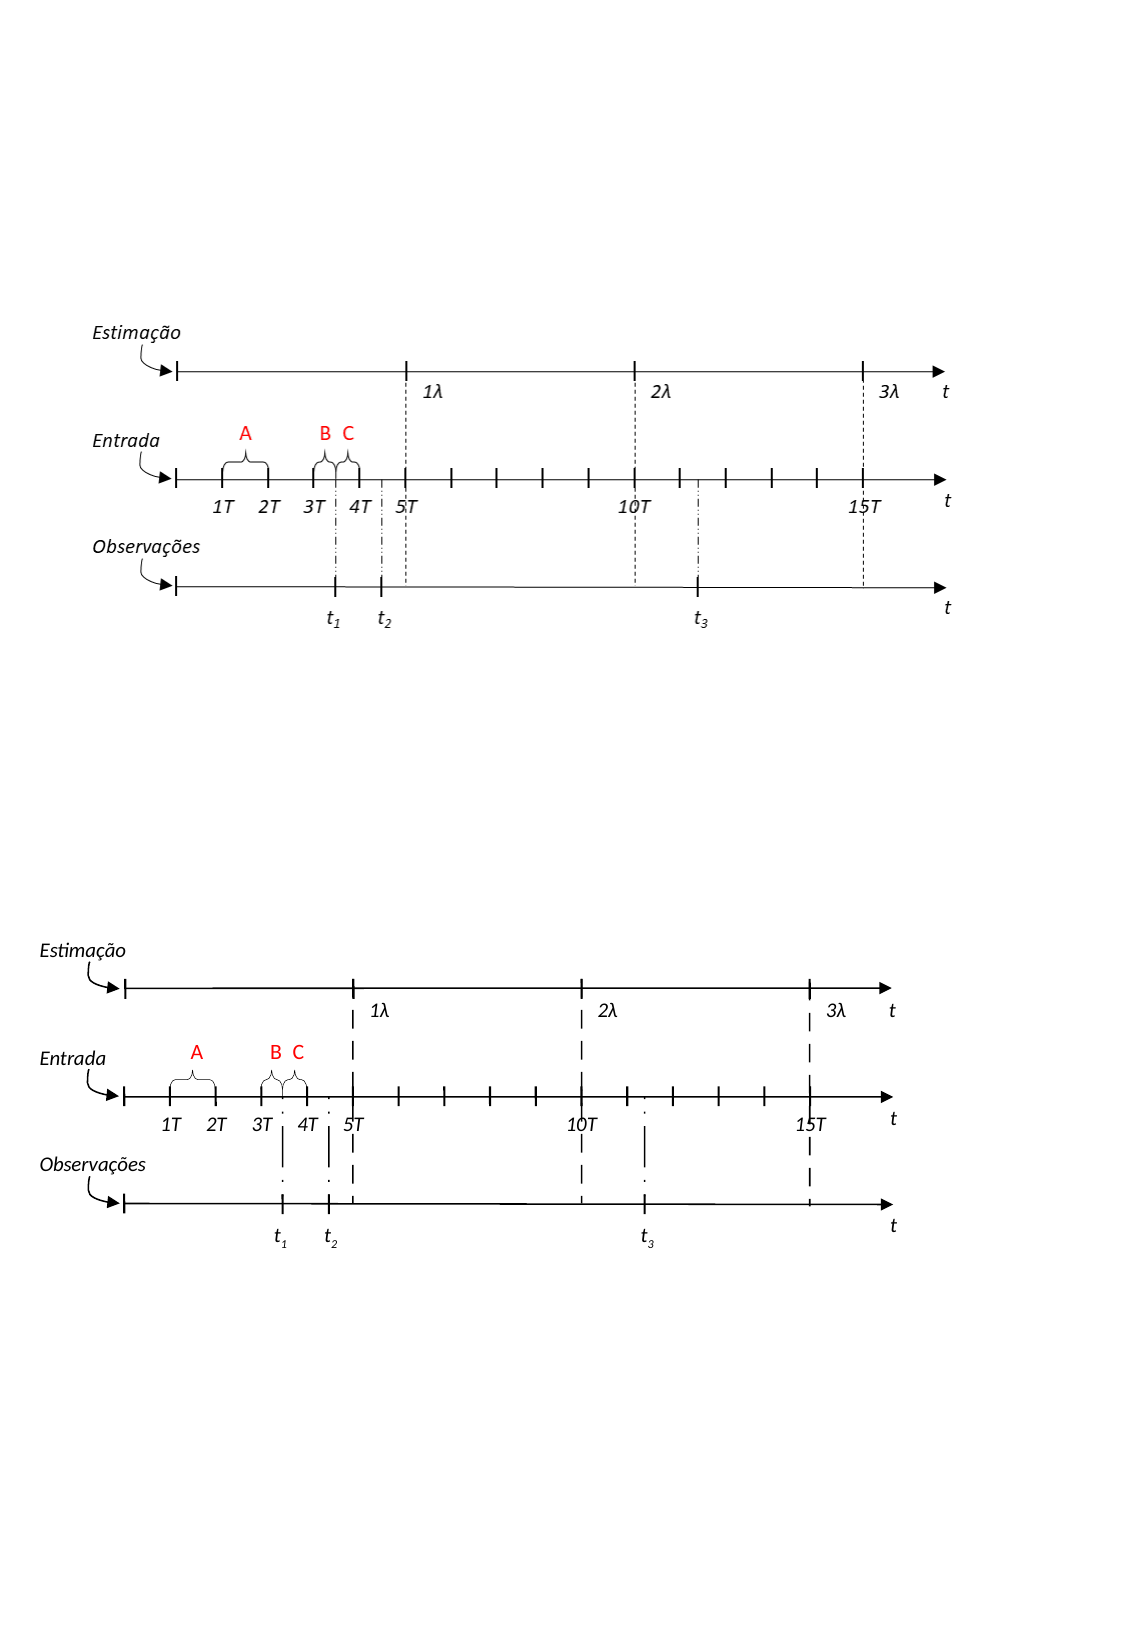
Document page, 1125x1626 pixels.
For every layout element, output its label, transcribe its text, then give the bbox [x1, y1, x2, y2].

text_box t [873, 988, 910, 1029]
text_box 1λ [354, 988, 407, 1029]
text_box 15T [775, 1102, 845, 1143]
picture [77, 312, 964, 643]
text_box 5T [326, 1102, 380, 1143]
text_box Observações [24, 1143, 203, 1184]
text_box Estimação [24, 929, 203, 970]
text_box 3λ [811, 988, 863, 1029]
text_box A [181, 1030, 206, 1072]
text_box C [283, 1030, 308, 1072]
text_box 2T [188, 1102, 235, 1143]
text_box 4T [280, 1102, 326, 1143]
text_box 10T [546, 1102, 617, 1143]
text_box t1 [259, 1214, 309, 1258]
text_box t2 [309, 1214, 362, 1258]
text_box 3T [235, 1102, 280, 1143]
text_box B [261, 1030, 283, 1072]
text_box t [875, 1096, 912, 1137]
text_box t3 [625, 1214, 678, 1258]
text_box Entrada [24, 1037, 155, 1078]
text_box t [875, 1204, 912, 1245]
text_box 1T [140, 1102, 188, 1143]
text_box 2λ [582, 988, 635, 1029]
